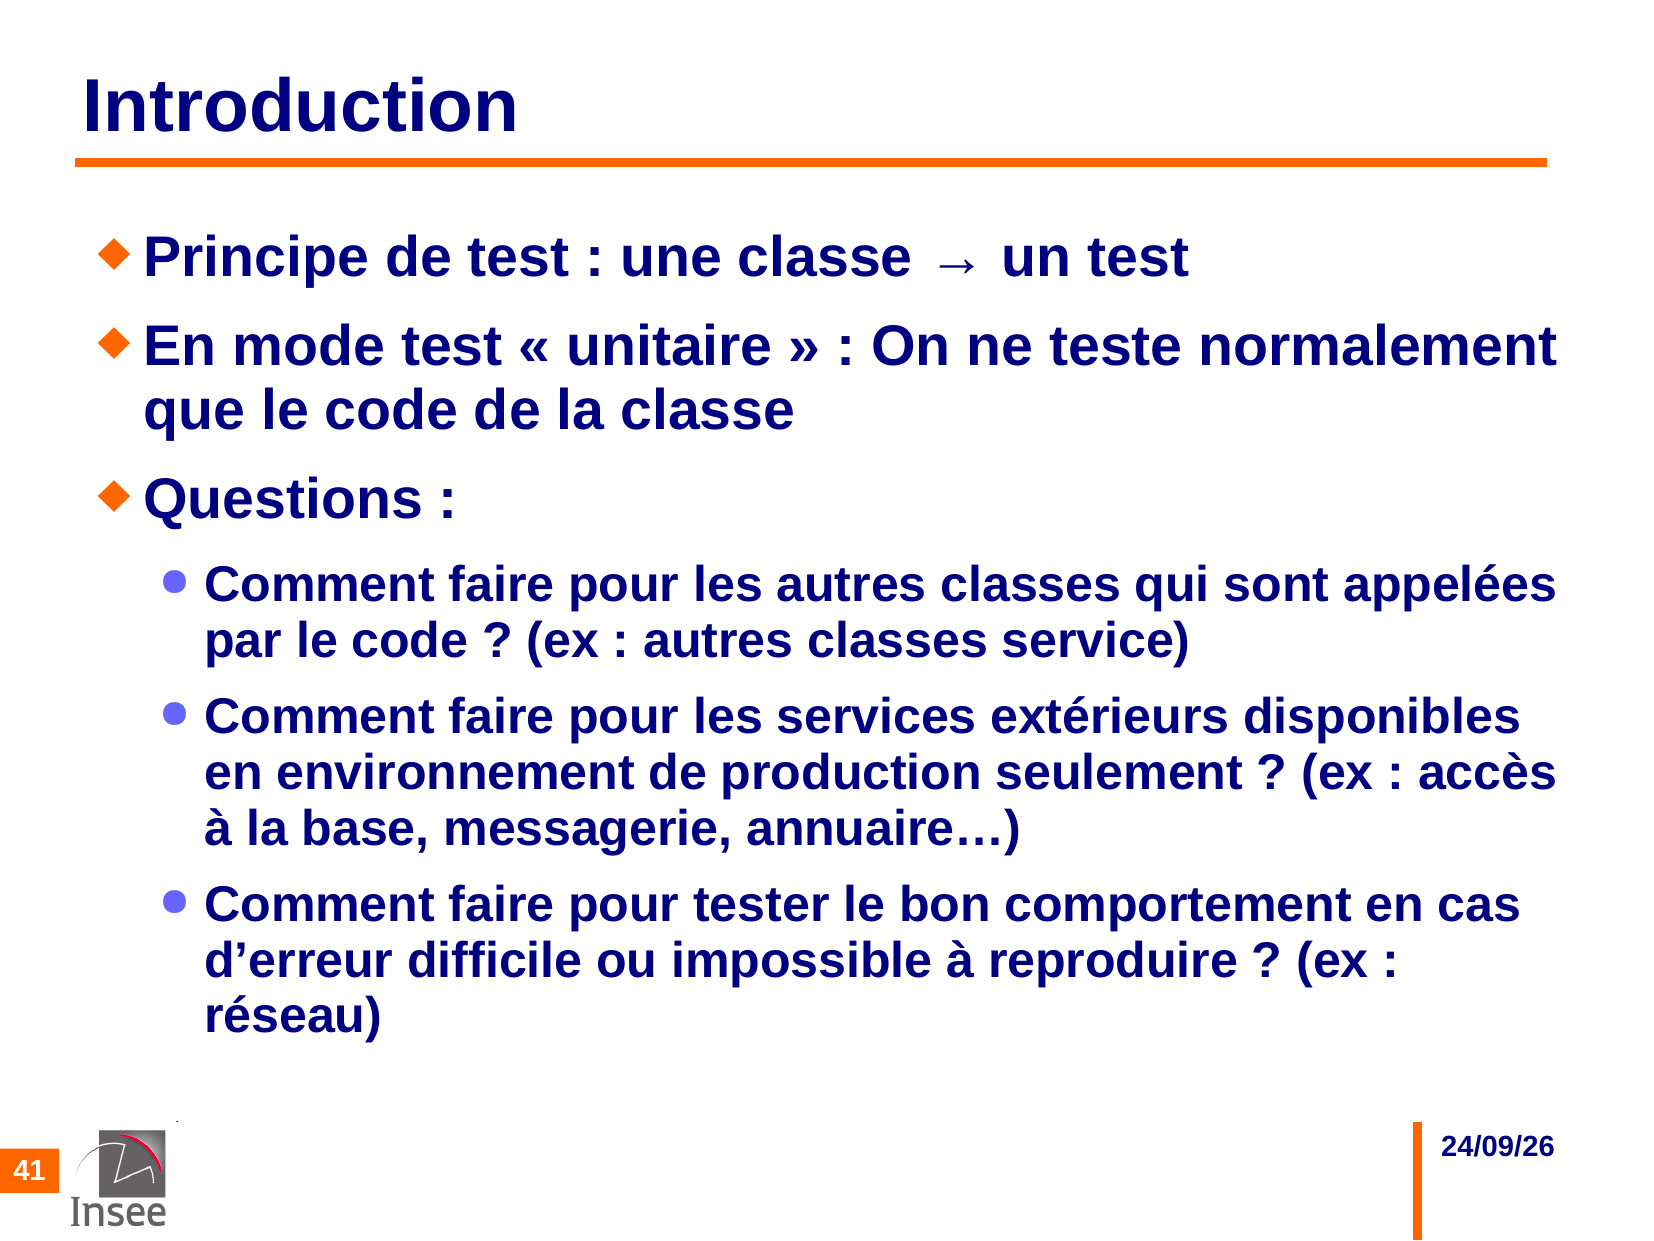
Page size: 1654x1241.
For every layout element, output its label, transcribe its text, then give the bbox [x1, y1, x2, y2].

title Introduction [82, 49, 1619, 163]
list Principe de test : une classe → un test En mode test « unitaire » : On ne teste normalement que le code de la classe Questions : Comment faire pour les autres classes qui sont appelées par le code ? (ex : autres classes service) Comment faire pour les services extérieurs disponibles en environnement de production seulement ? (ex : accès à la base, messagerie, annuaire…) Comment faire pour tester le bon comportement en cas d’erreur difficile ou impossible à reproduire ? (ex : réseau) [82, 224, 1571, 1051]
picture [62, 1121, 178, 1241]
